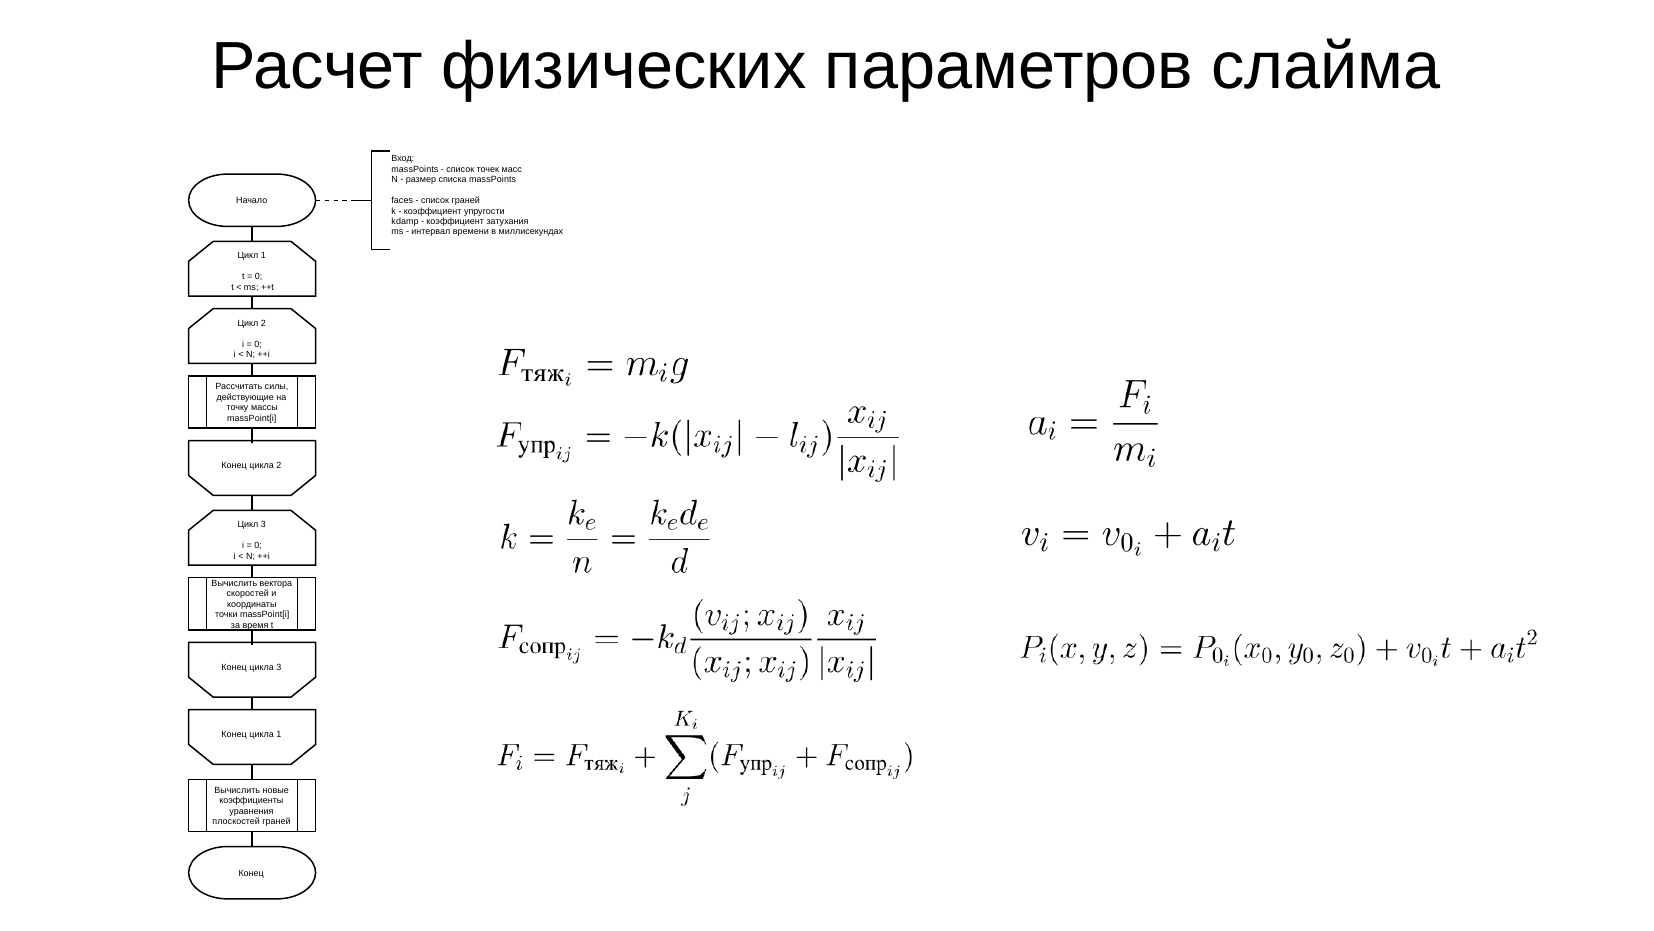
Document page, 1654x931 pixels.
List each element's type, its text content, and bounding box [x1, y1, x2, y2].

picture [1012, 510, 1238, 563]
picture [1012, 623, 1538, 676]
picture [1012, 360, 1163, 475]
title Расчет физических параметров слайма [82, 0, 1571, 168]
picture [187, 149, 914, 901]
